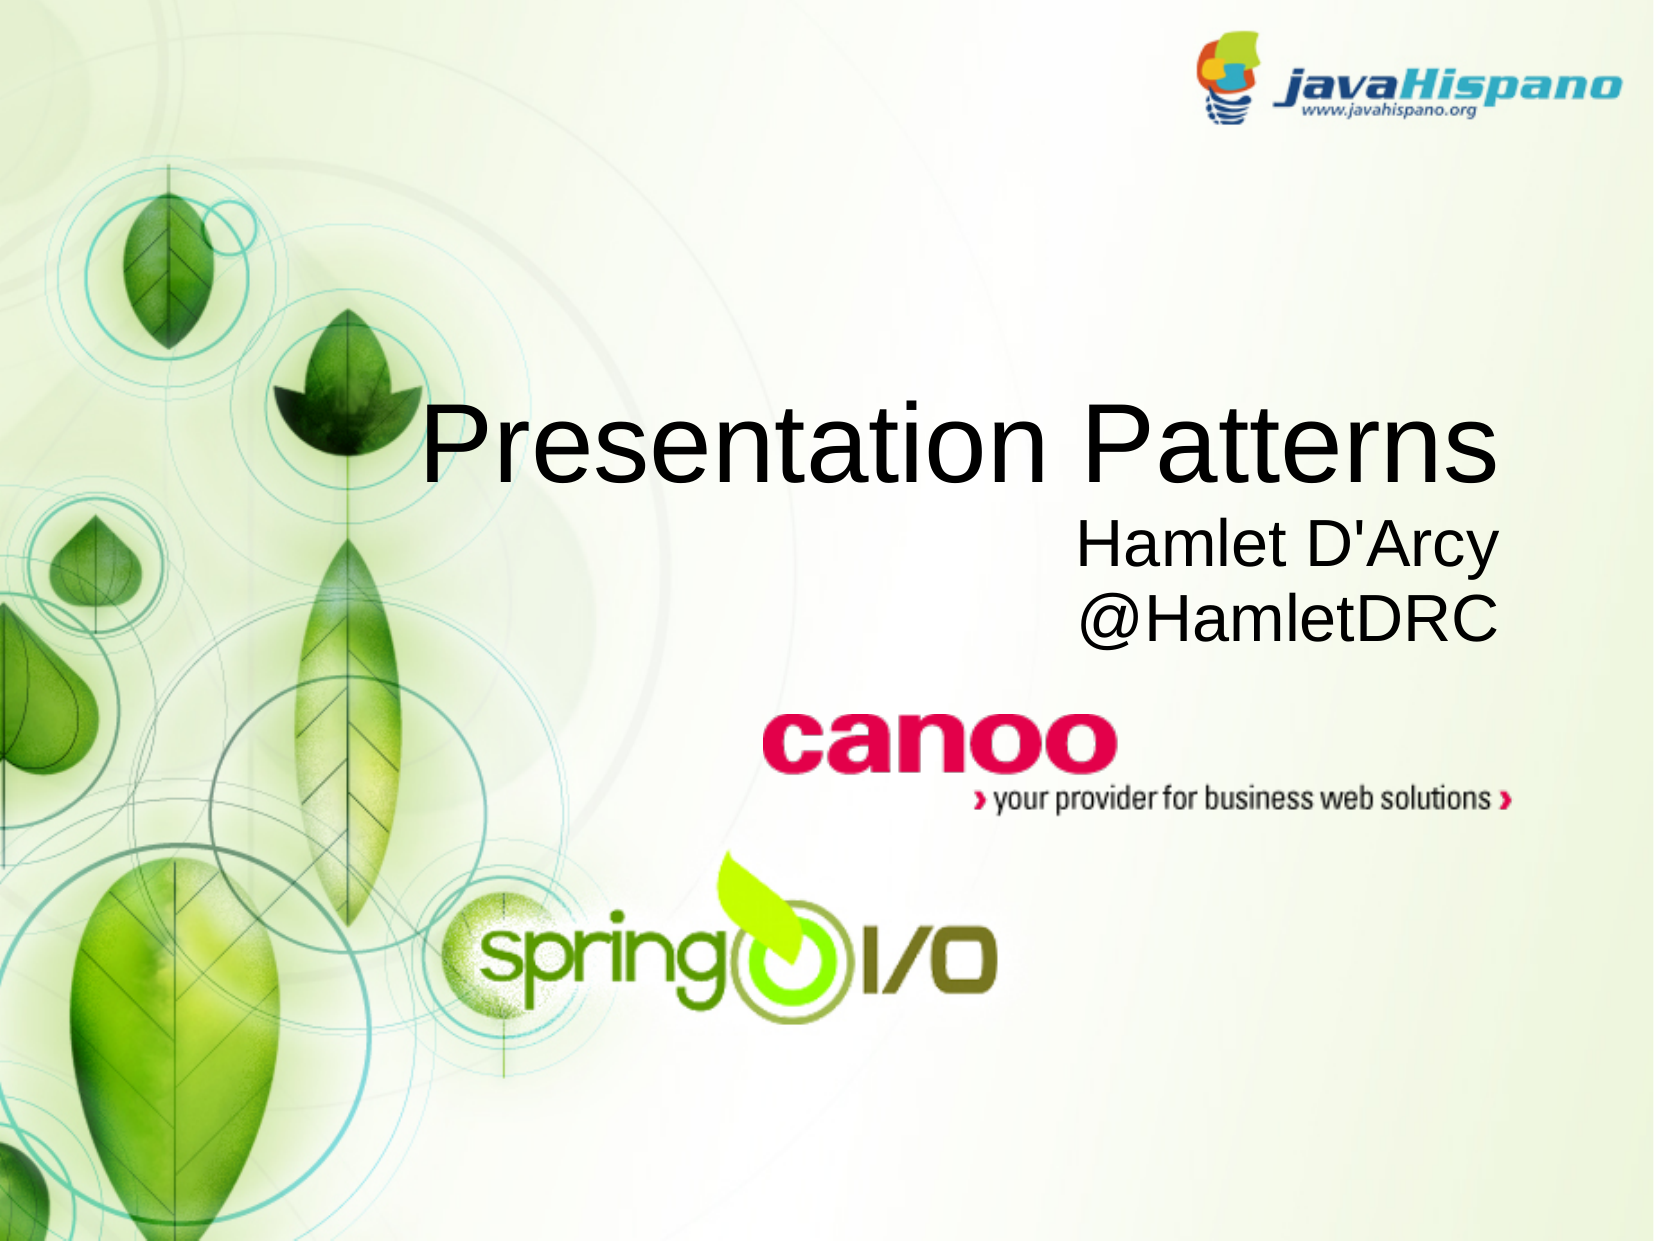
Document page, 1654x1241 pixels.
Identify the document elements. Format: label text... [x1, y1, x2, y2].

picture [0, 0, 1654, 1241]
subtitle Presentation Patterns Hamlet D'Arcy @HamletDRC [337, 248, 1501, 863]
